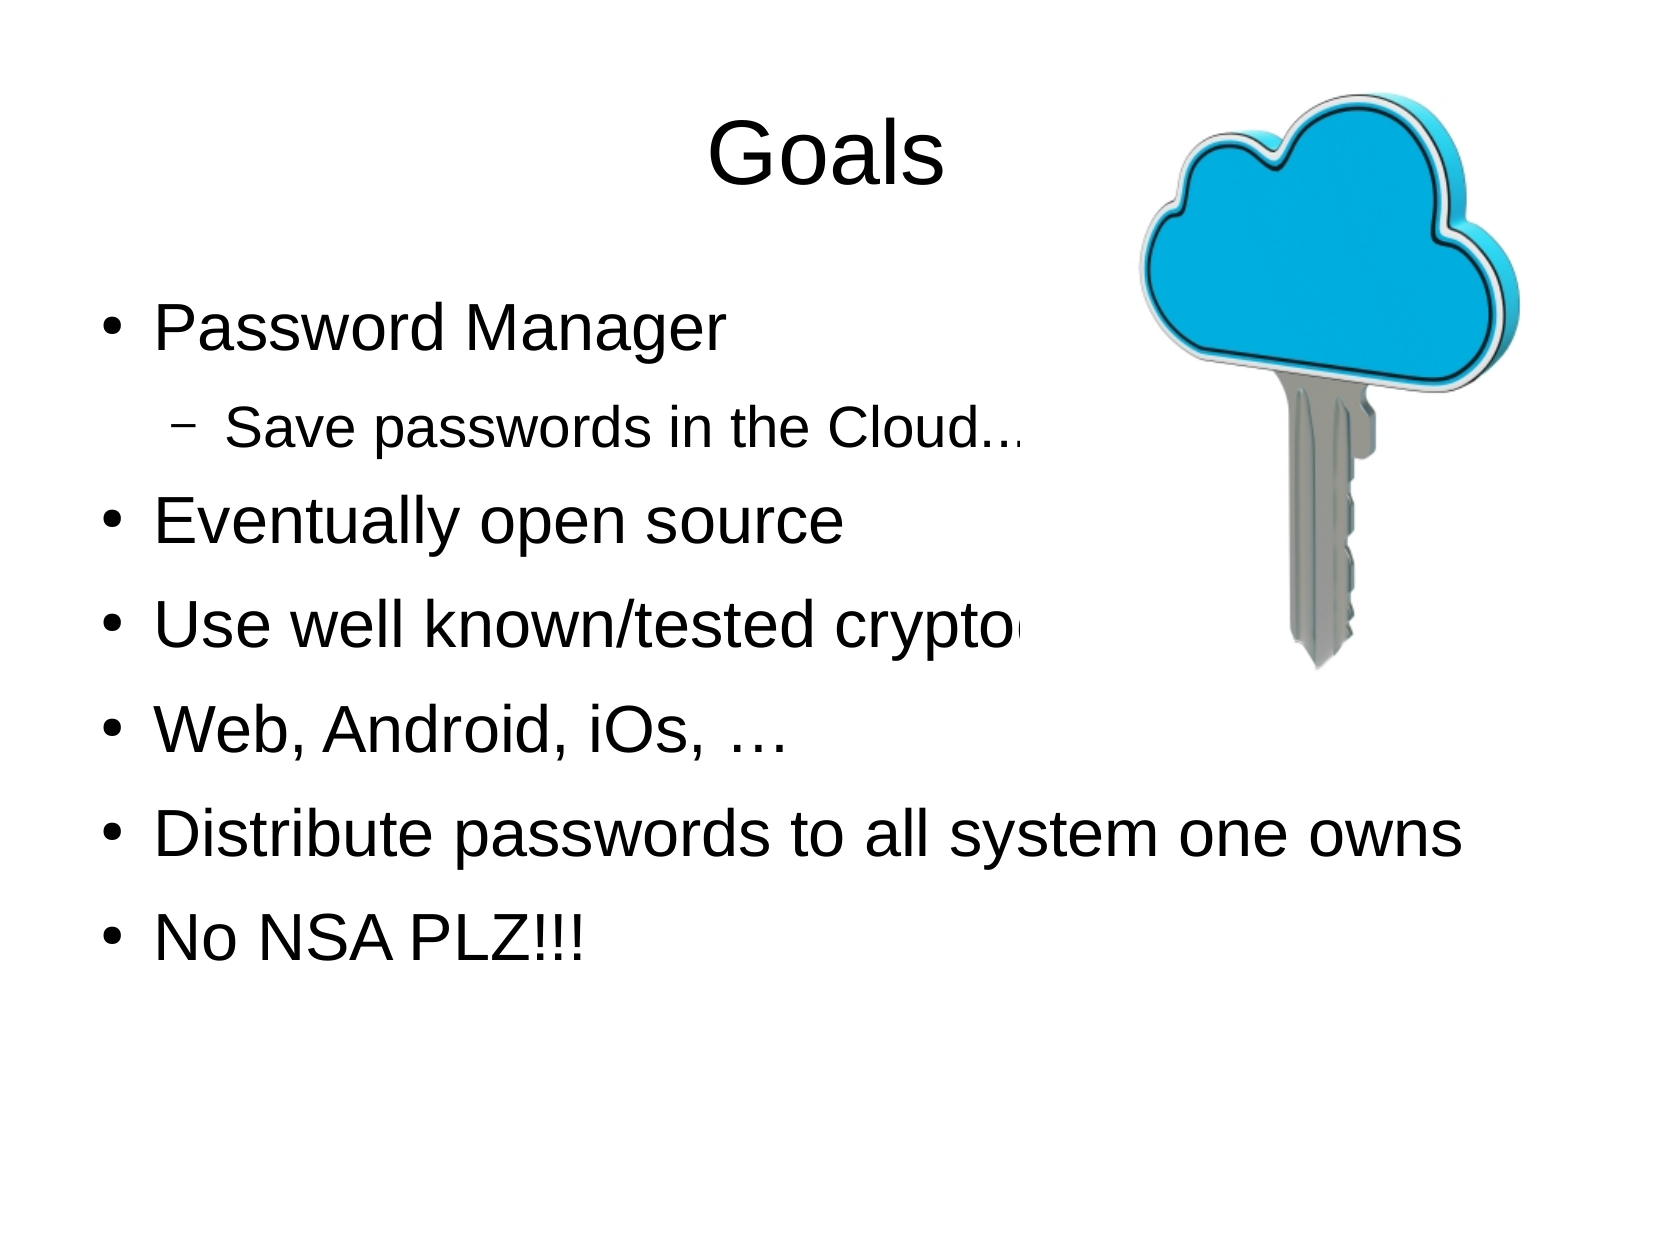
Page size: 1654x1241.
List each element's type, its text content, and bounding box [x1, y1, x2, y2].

picture [1020, 65, 1645, 691]
title Goals [82, 49, 1571, 257]
list Password Manager Save passwords in the Cloud... Eventually open source Use well known/tested cryptography Web, Android, iOs, … Distribute passwords to all system one owns No NSA PLZ!!! [82, 290, 1571, 1010]
